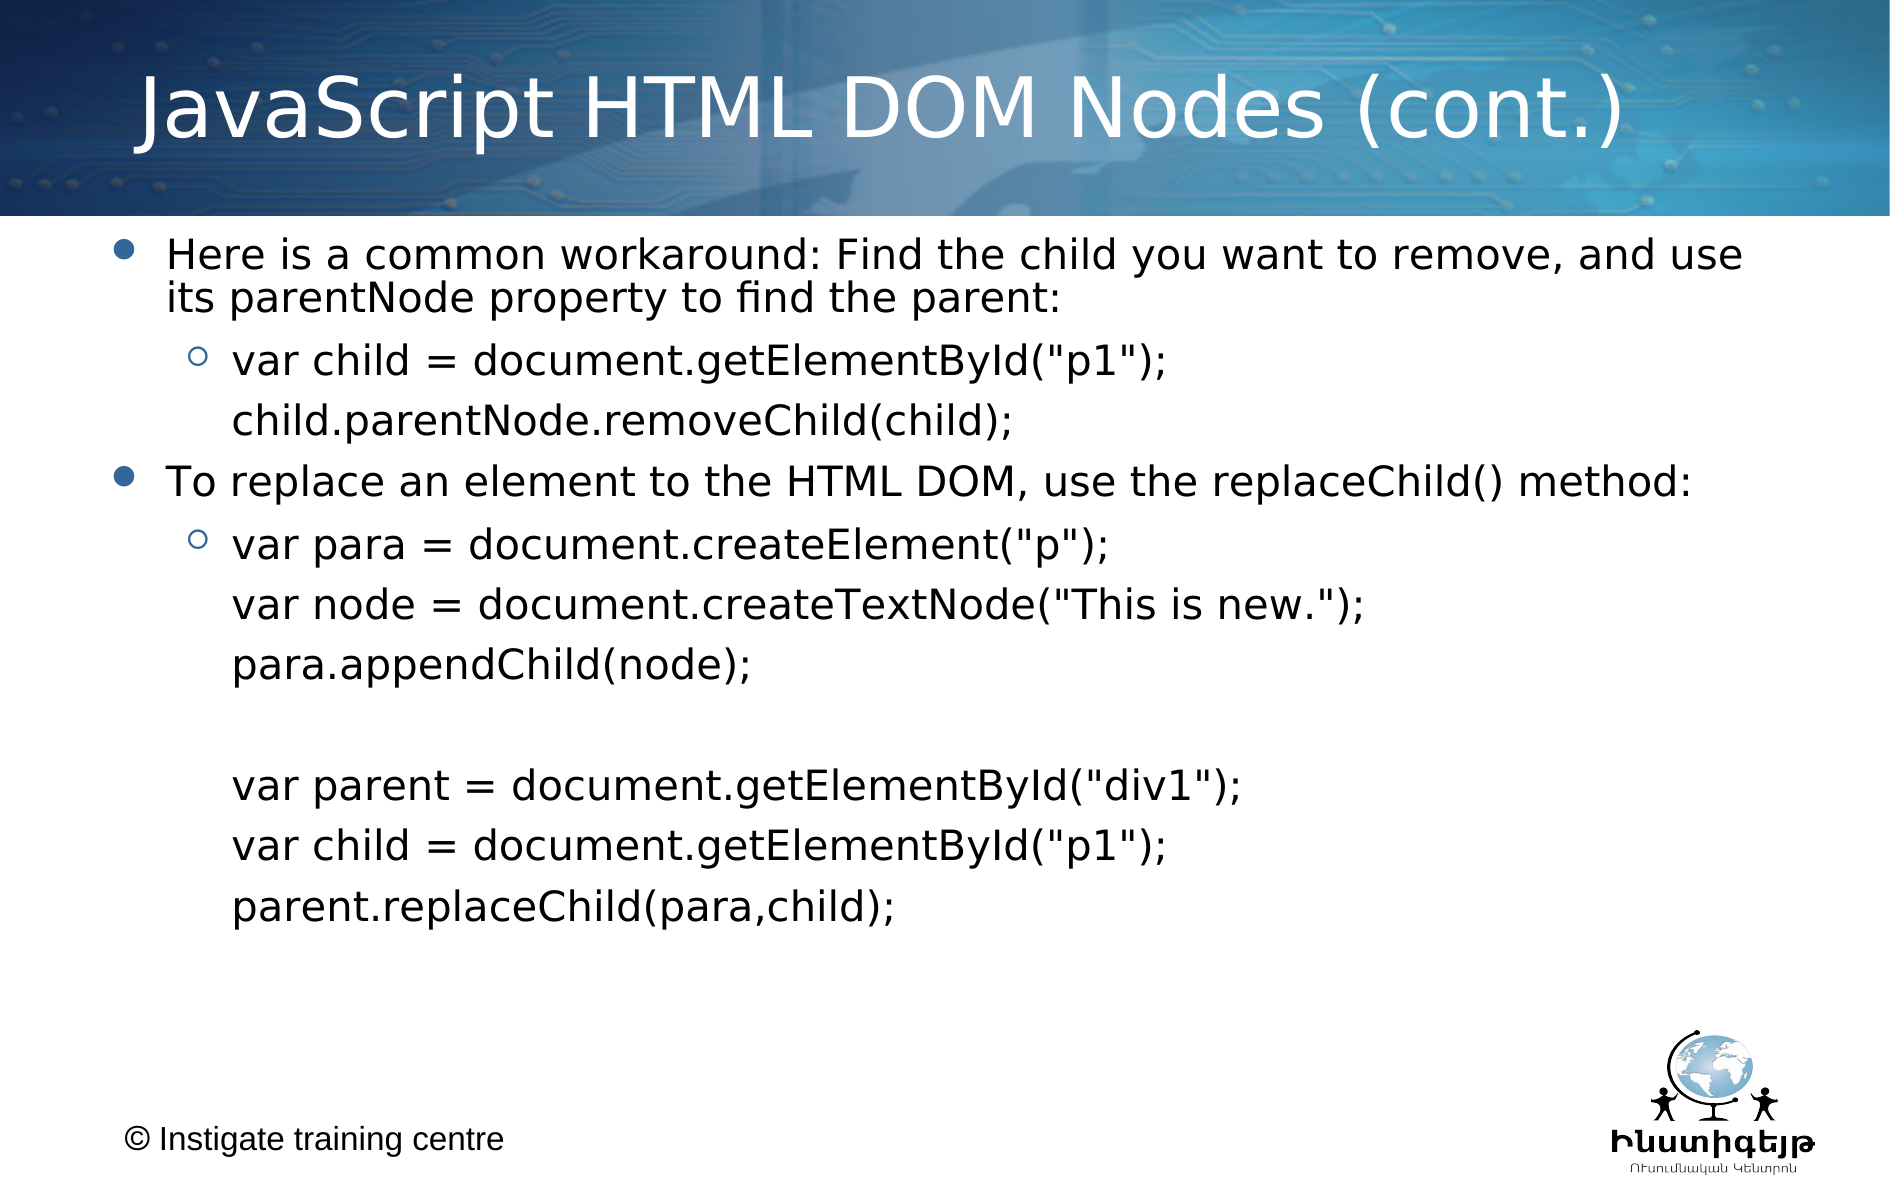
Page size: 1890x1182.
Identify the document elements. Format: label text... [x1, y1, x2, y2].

text_box JavaScript HTML DOM Navigation [138, 150, 1890, 156]
picture [0, 0, 1890, 216]
list Here is a common workaround: Find the child you want to remove, and use its parentNode property to find the parent: var child = document.getElementById("p1"); child.parentNode.removeChild(child); To replace an element to the HTML DOM, use the replaceChild() method: var para = document.createElement("p"); var node = document.createTextNode("This is new."); para.appendChild(node); var parent = document.getElementById("div1"); var child = document.getElementById("p1"); parent.replaceChild(para,child); [110, 235, 1801, 259]
text_box JavaScript HTML DOM Nodes (cont.) [138, 82, 1890, 87]
picture [1612, 1030, 1815, 1175]
